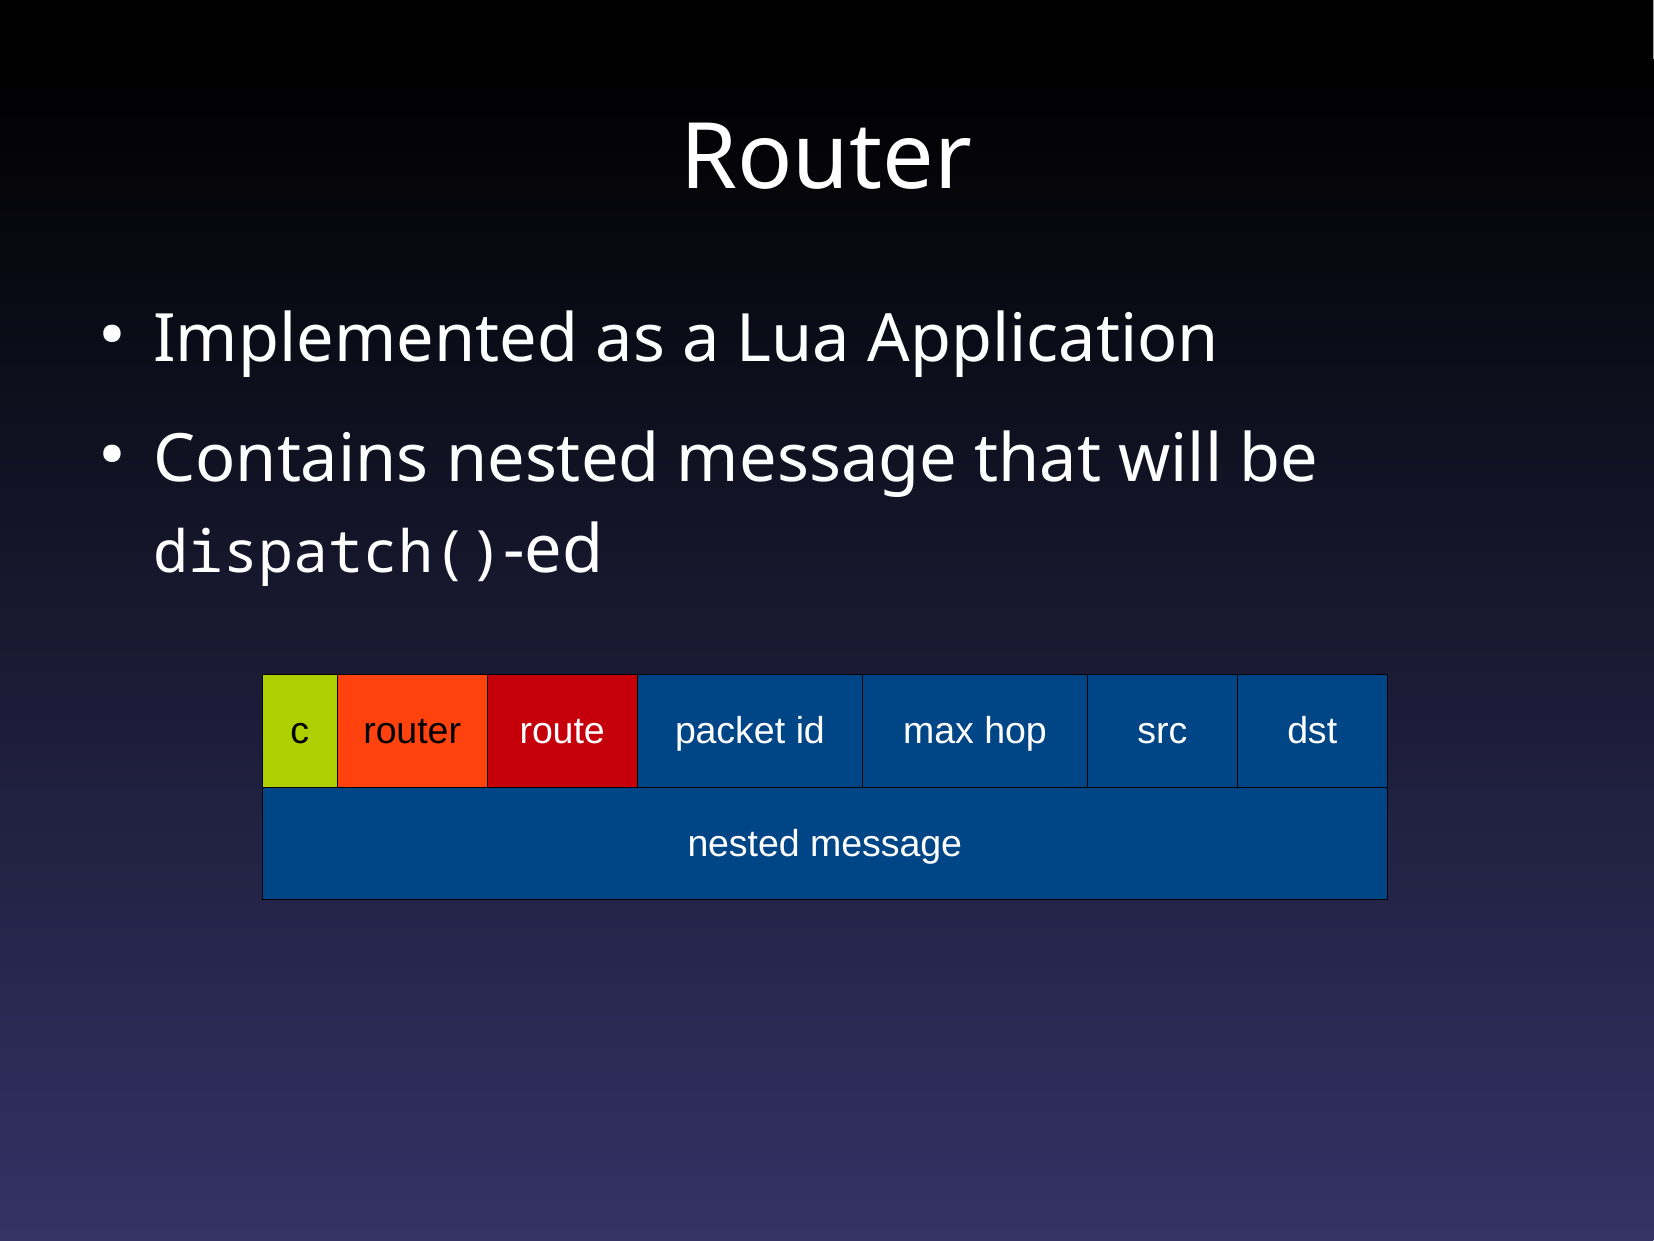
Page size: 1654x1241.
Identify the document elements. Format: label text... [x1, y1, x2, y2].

text_box nested message [262, 787, 1388, 900]
text_box c [262, 674, 337, 787]
text_box router [337, 674, 487, 787]
list Implemented as a Lua Application Contains nested message that will be dispatch()-ed [82, 290, 1571, 1094]
text_box max hop [862, 674, 1087, 787]
text_box src [1087, 674, 1237, 787]
text_box route [487, 674, 637, 787]
text_box packet id [637, 674, 862, 787]
title Router [82, 56, 1571, 249]
text_box dst [1237, 674, 1388, 787]
